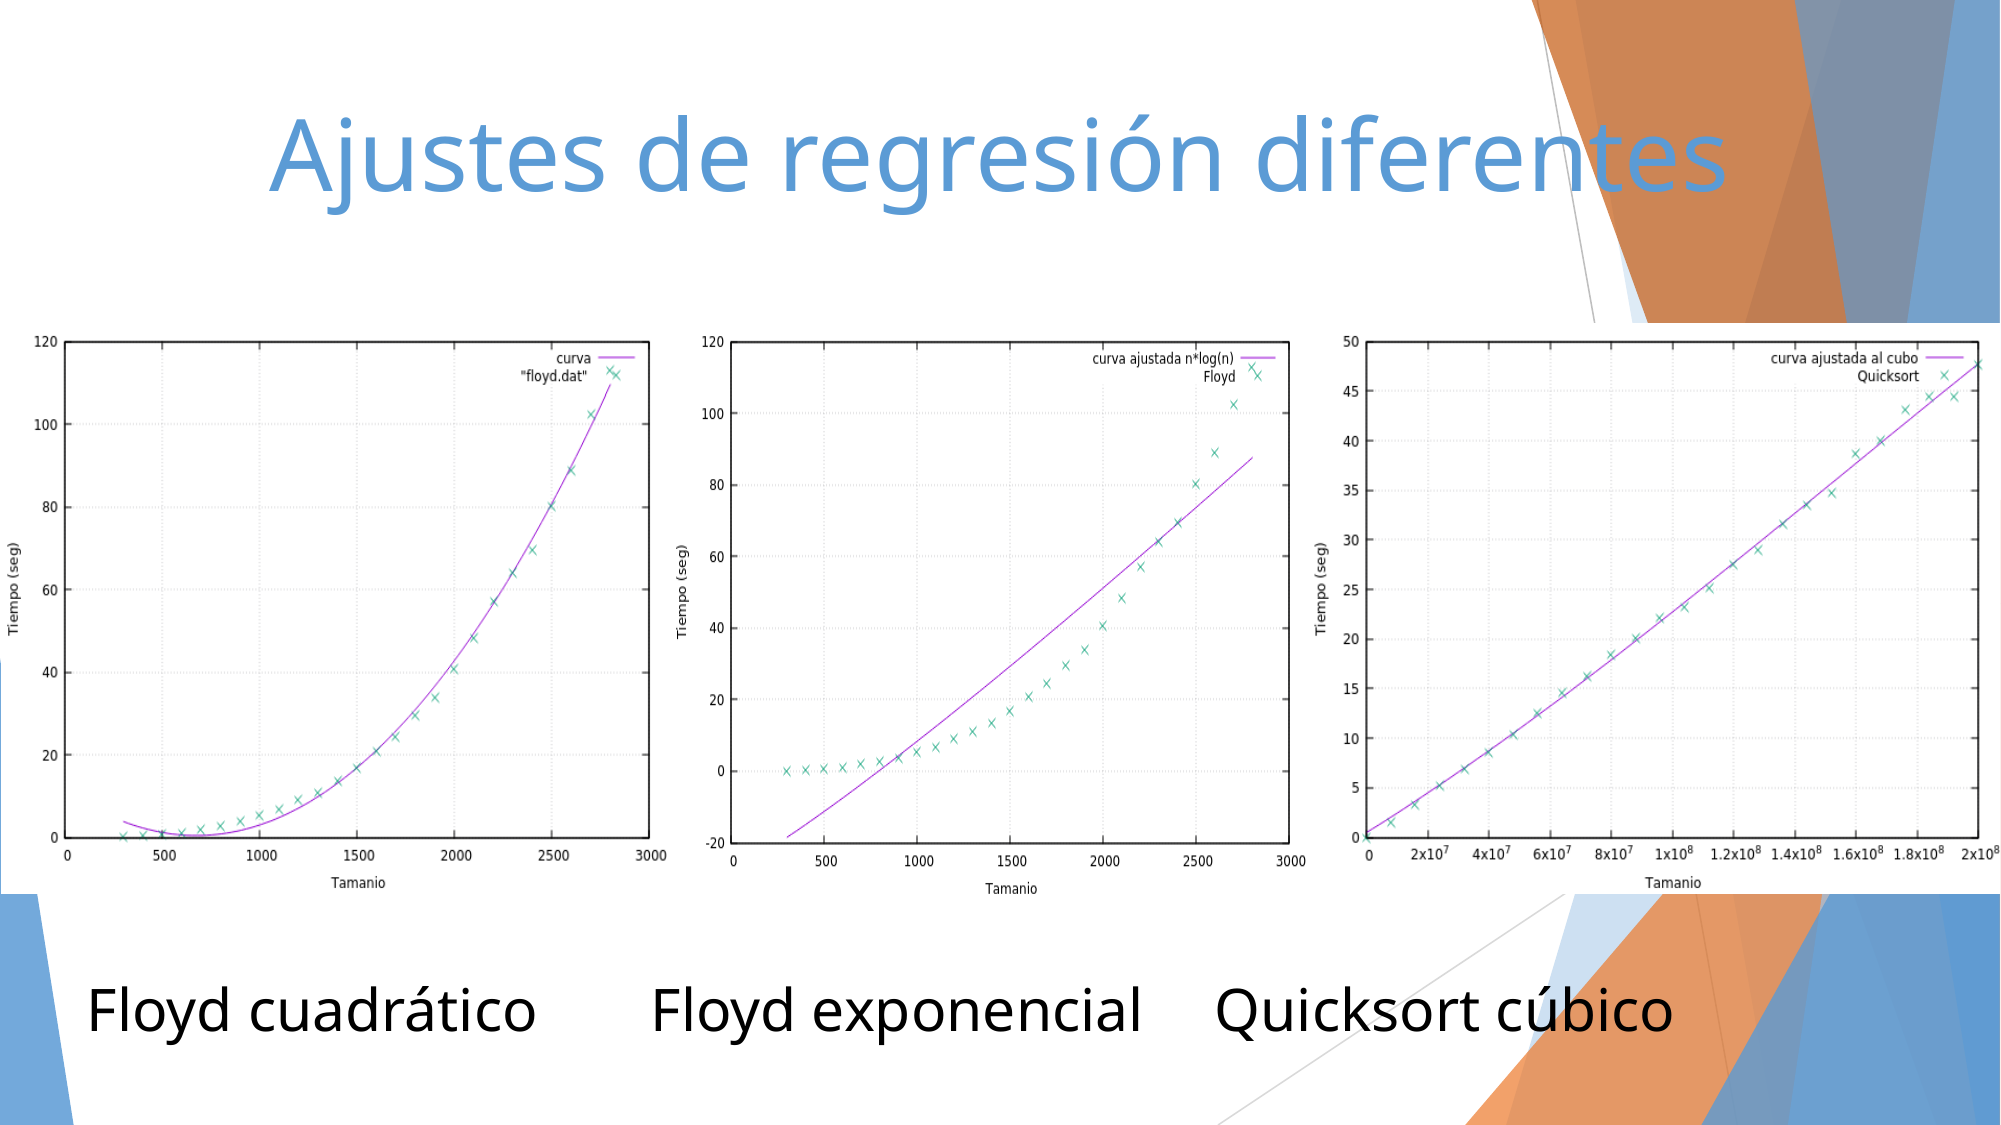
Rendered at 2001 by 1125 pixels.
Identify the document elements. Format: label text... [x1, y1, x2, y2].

picture [1, 323, 2000, 901]
text_box Floyd cuadrático Floyd exponencial Quicksort cúbico [1, 943, 2000, 1073]
title Ajustes de regresión diferentes [0, 84, 2000, 214]
